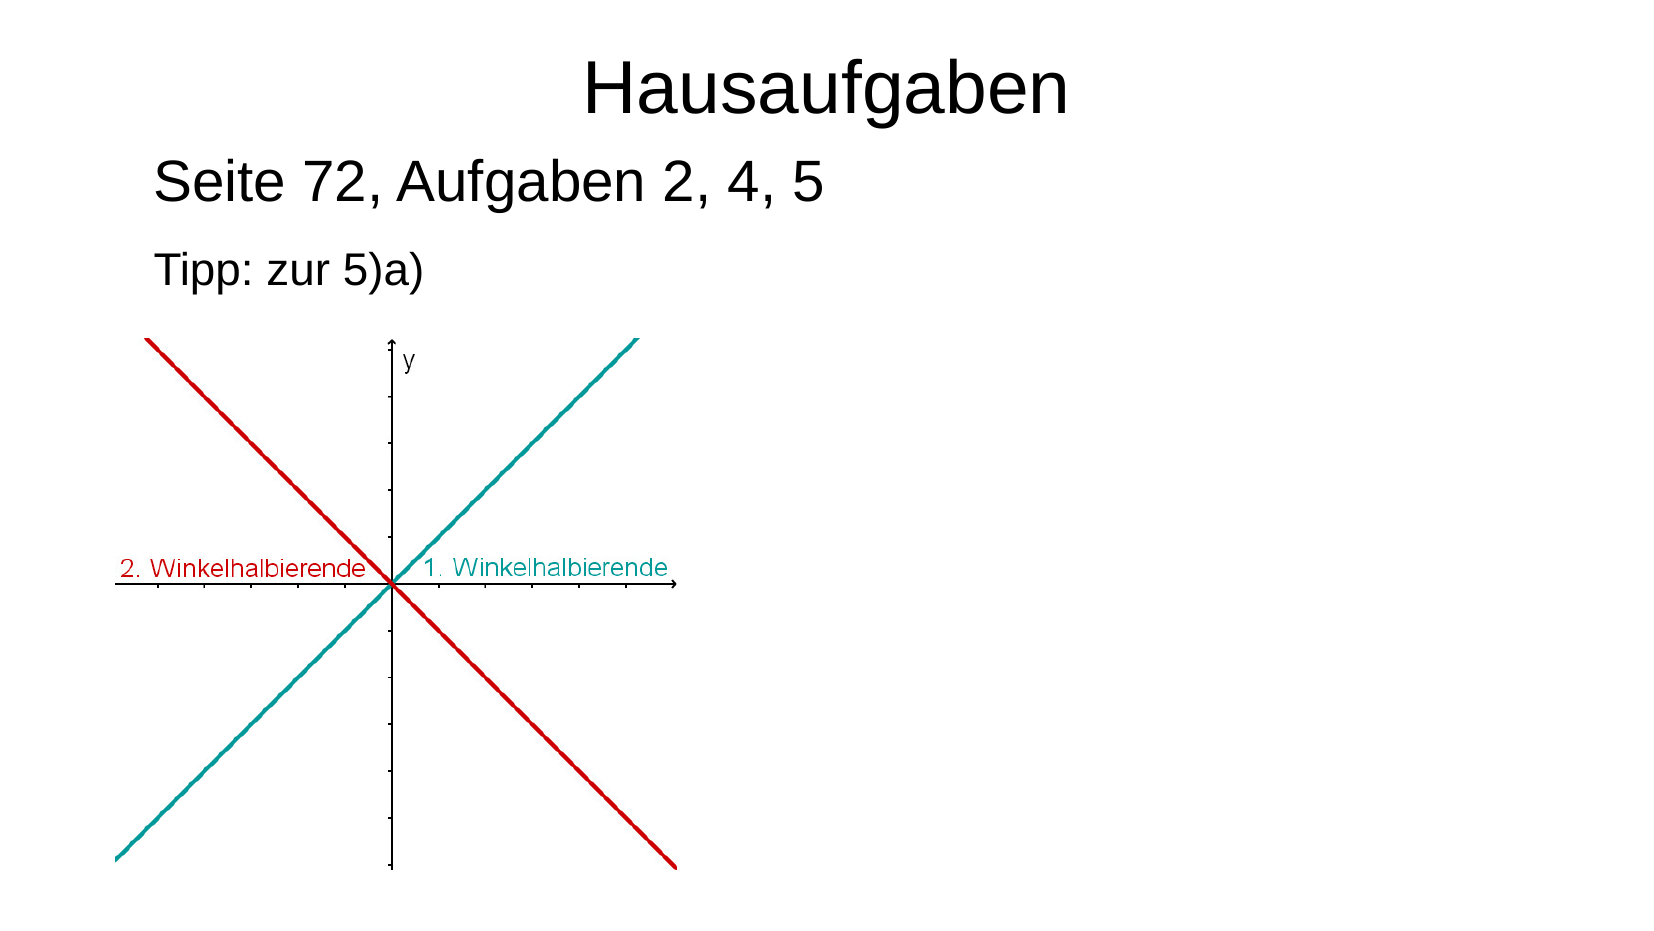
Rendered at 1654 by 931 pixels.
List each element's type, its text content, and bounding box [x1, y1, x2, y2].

title Hausaufgaben [82, 10, 1571, 149]
list Seite 72, Aufgaben 2, 4, 5 Tipp: zur 5)a) [82, 149, 1571, 689]
picture [115, 338, 677, 870]
